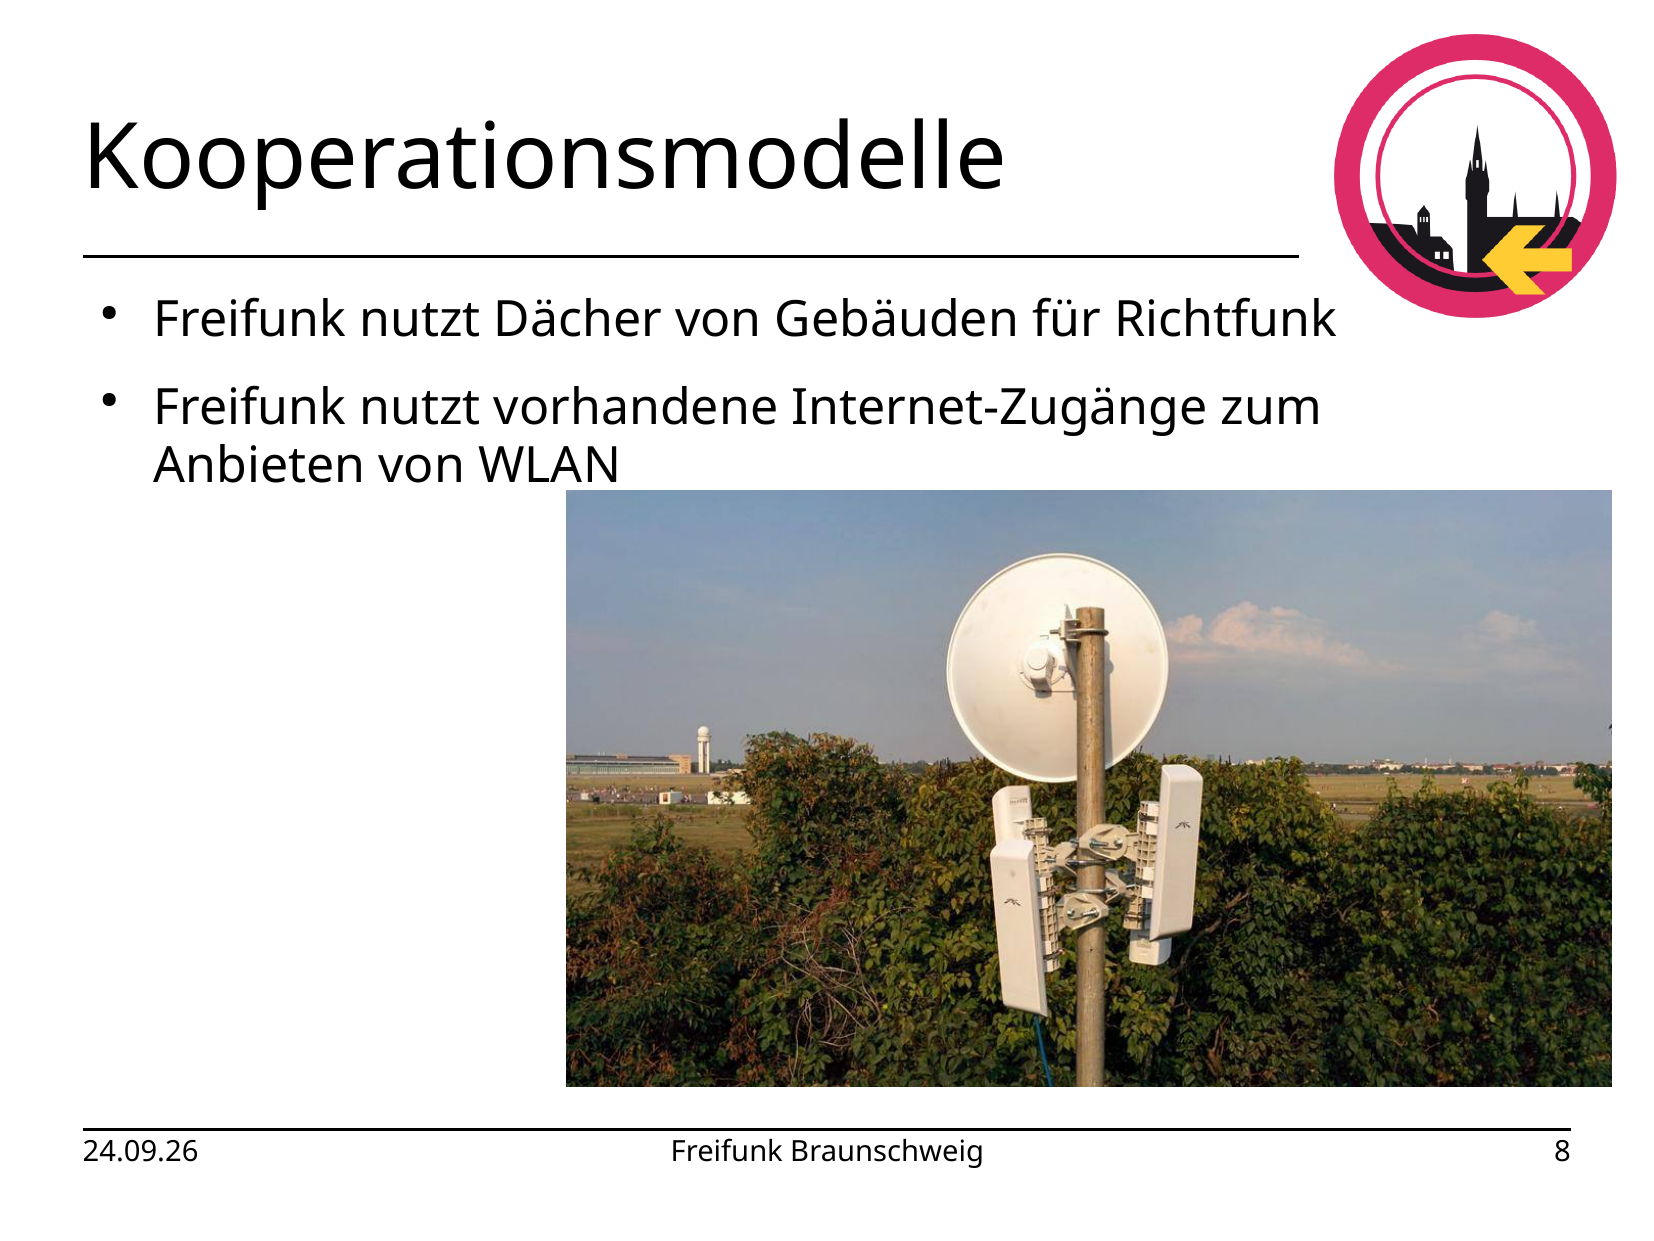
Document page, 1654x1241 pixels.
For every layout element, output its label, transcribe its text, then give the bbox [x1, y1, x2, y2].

title Kooperationsmodelle [82, 49, 1300, 257]
picture [1331, 32, 1619, 319]
picture [566, 490, 1612, 1087]
list Freifunk nutzt Dächer von Gebäuden für Richtfunk Freifunk nutzt vorhandene Internet-Zugänge zum Anbieten von WLAN [82, 290, 1538, 1010]
